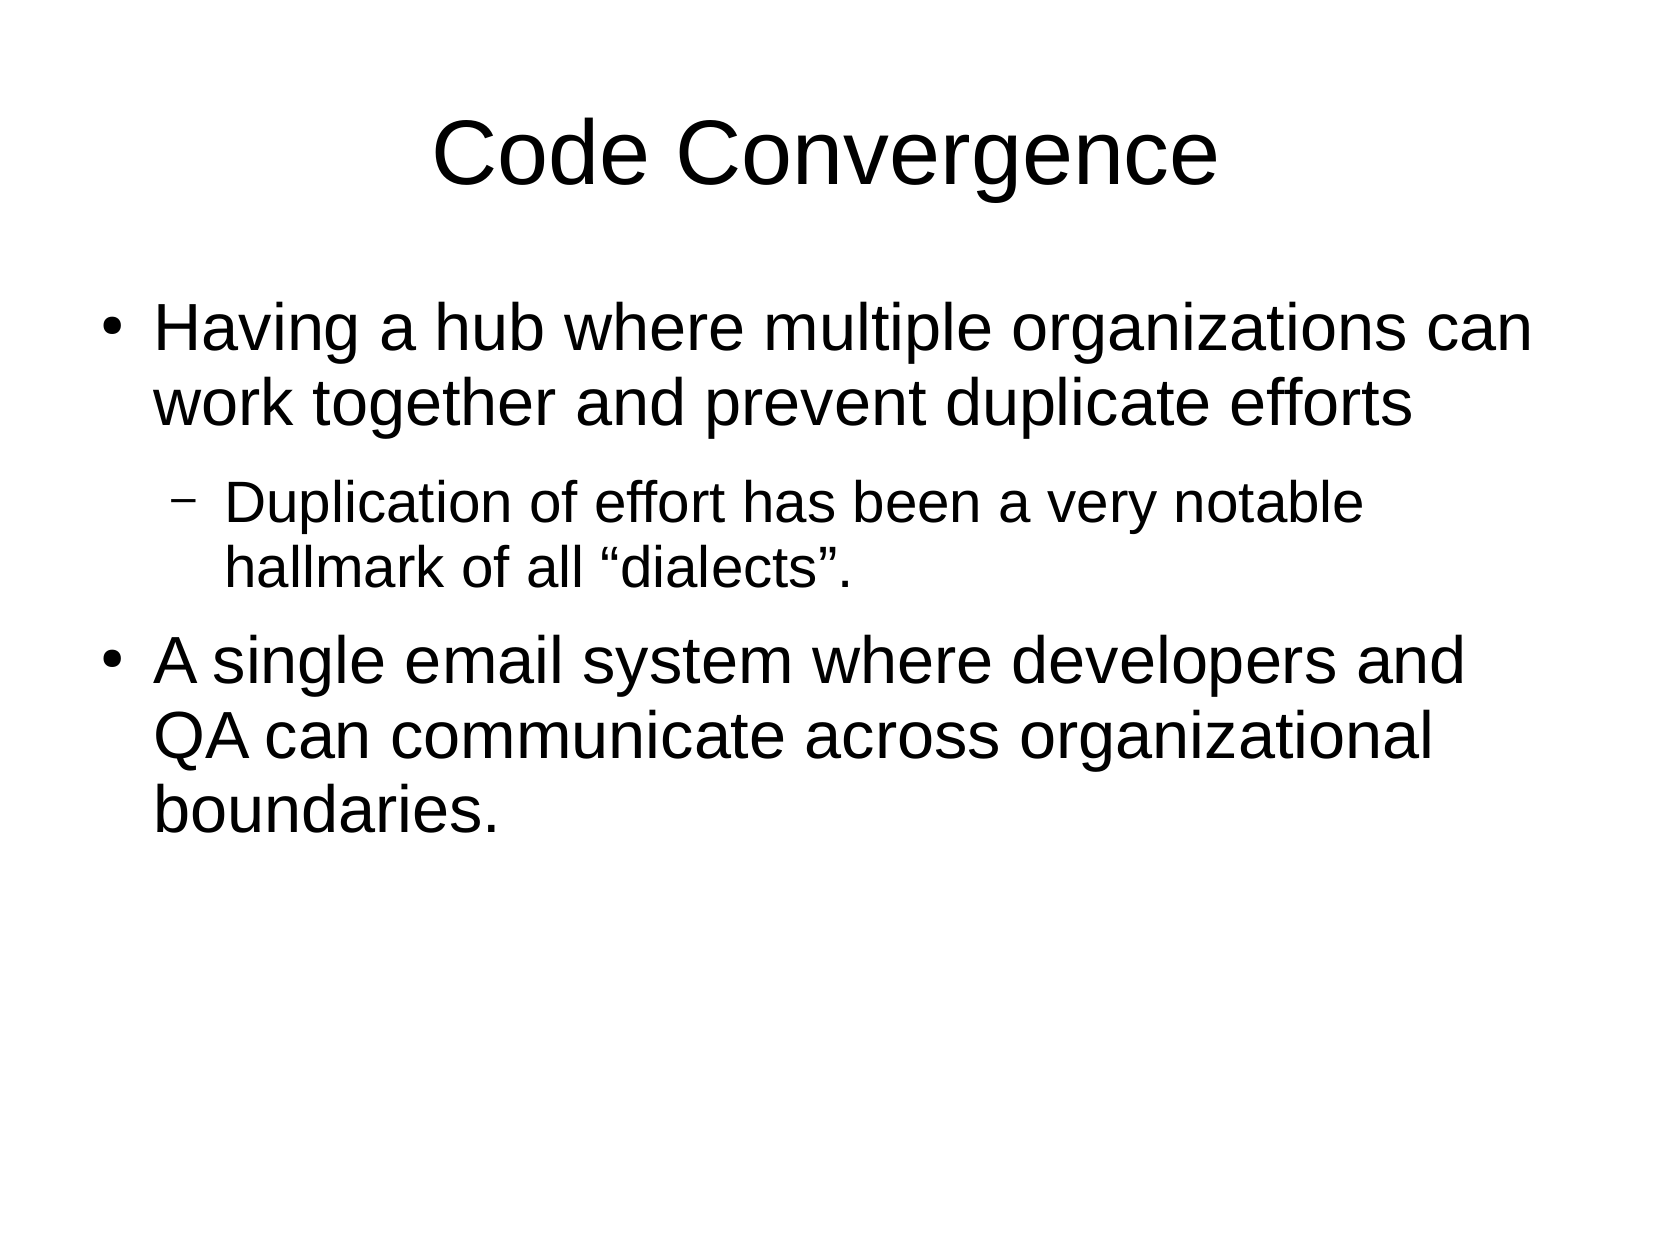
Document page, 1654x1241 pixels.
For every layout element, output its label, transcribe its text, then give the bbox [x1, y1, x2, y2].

list Having a hub where multiple organizations can work together and prevent duplicate efforts Duplication of effort has been a very notable hallmark of all “dialects”. A single email system where developers and QA can communicate across organizational boundaries. [82, 290, 1571, 1010]
title Code Convergence [82, 49, 1571, 257]
